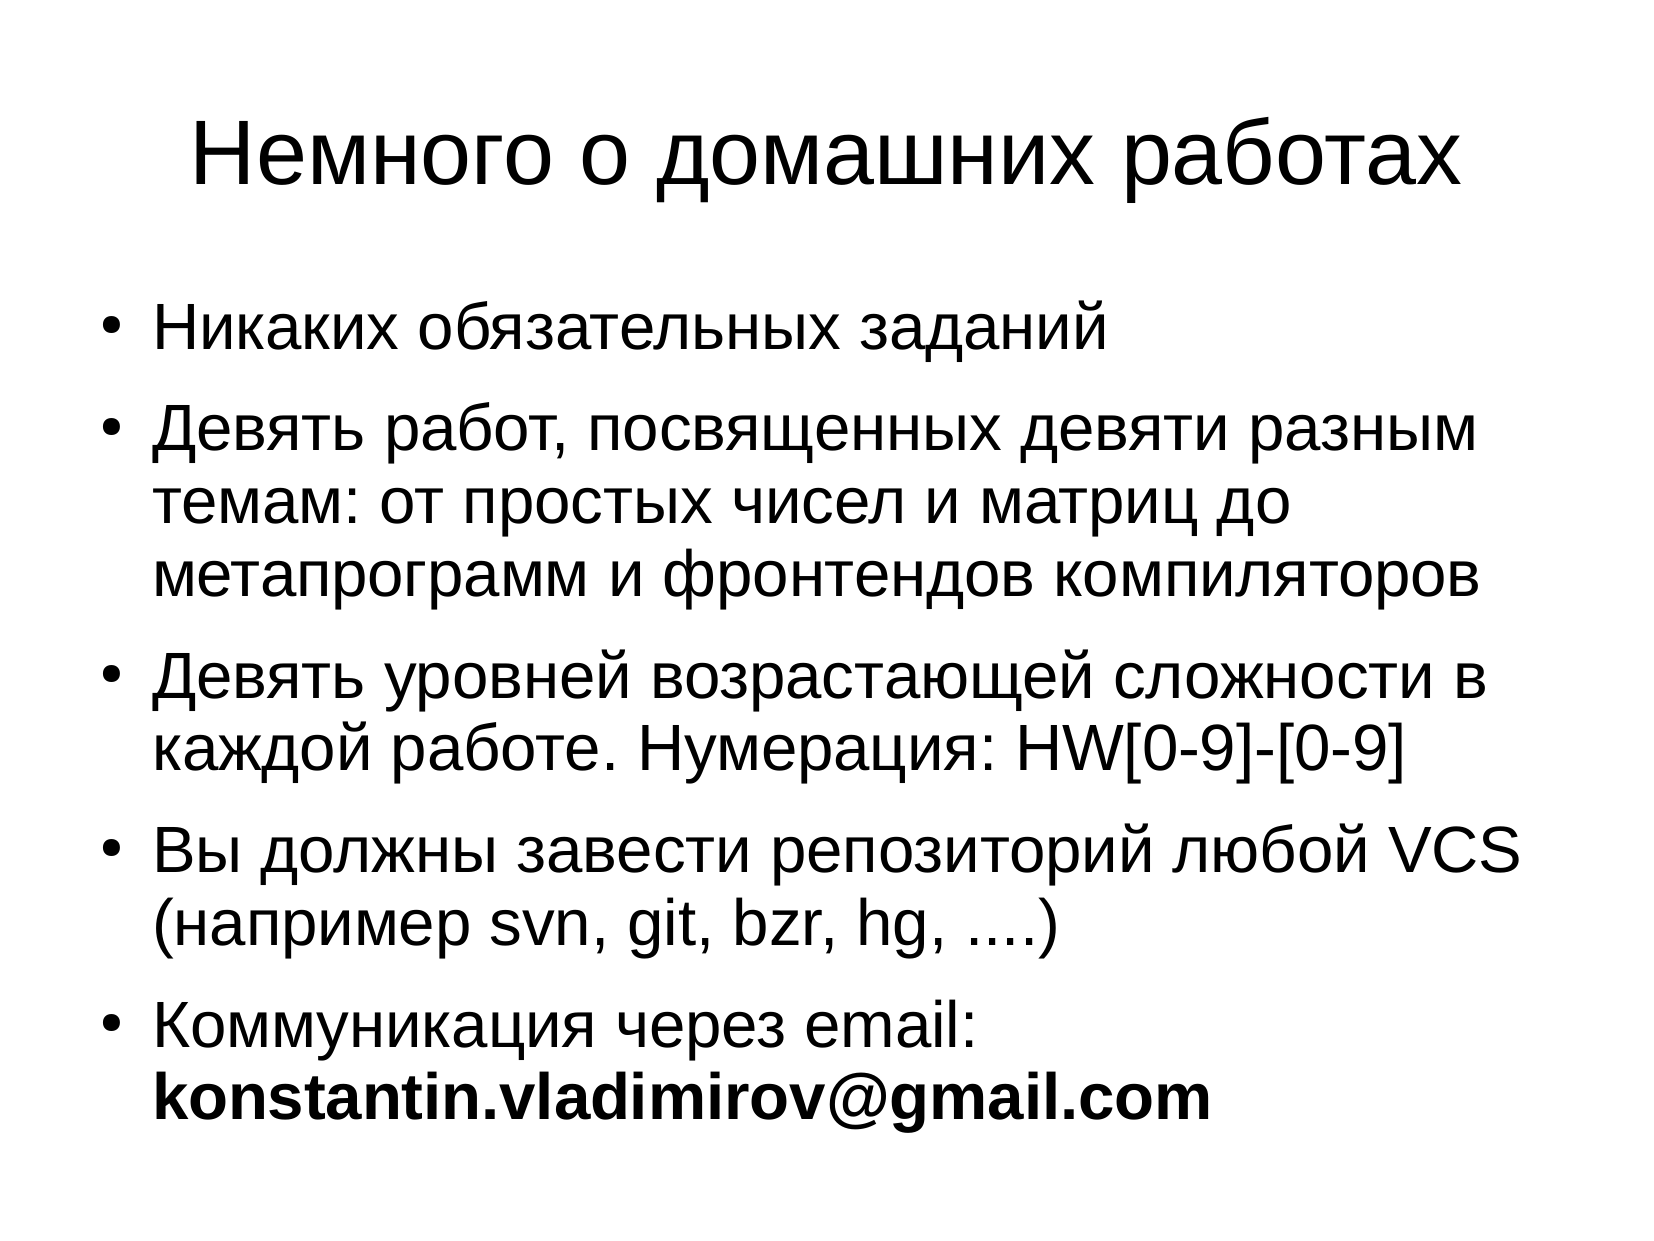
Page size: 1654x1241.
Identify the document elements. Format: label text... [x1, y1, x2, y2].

title Немного о домашних работах [82, 49, 1571, 257]
list Никаких обязательных заданий Девять работ, посвященных девяти разным темам: от простых чисел и матриц до метапрограмм и фронтендов компиляторов Девять уровней возрастающей сложности в каждой работе. Нумерация: HW[0-9]-[0-9] Вы должны завести репозиторий любой VCS (например svn, git, bzr, hg, ....) Коммуникация через email: konstantin.vladimirov@gmail.com [82, 290, 1571, 1141]
